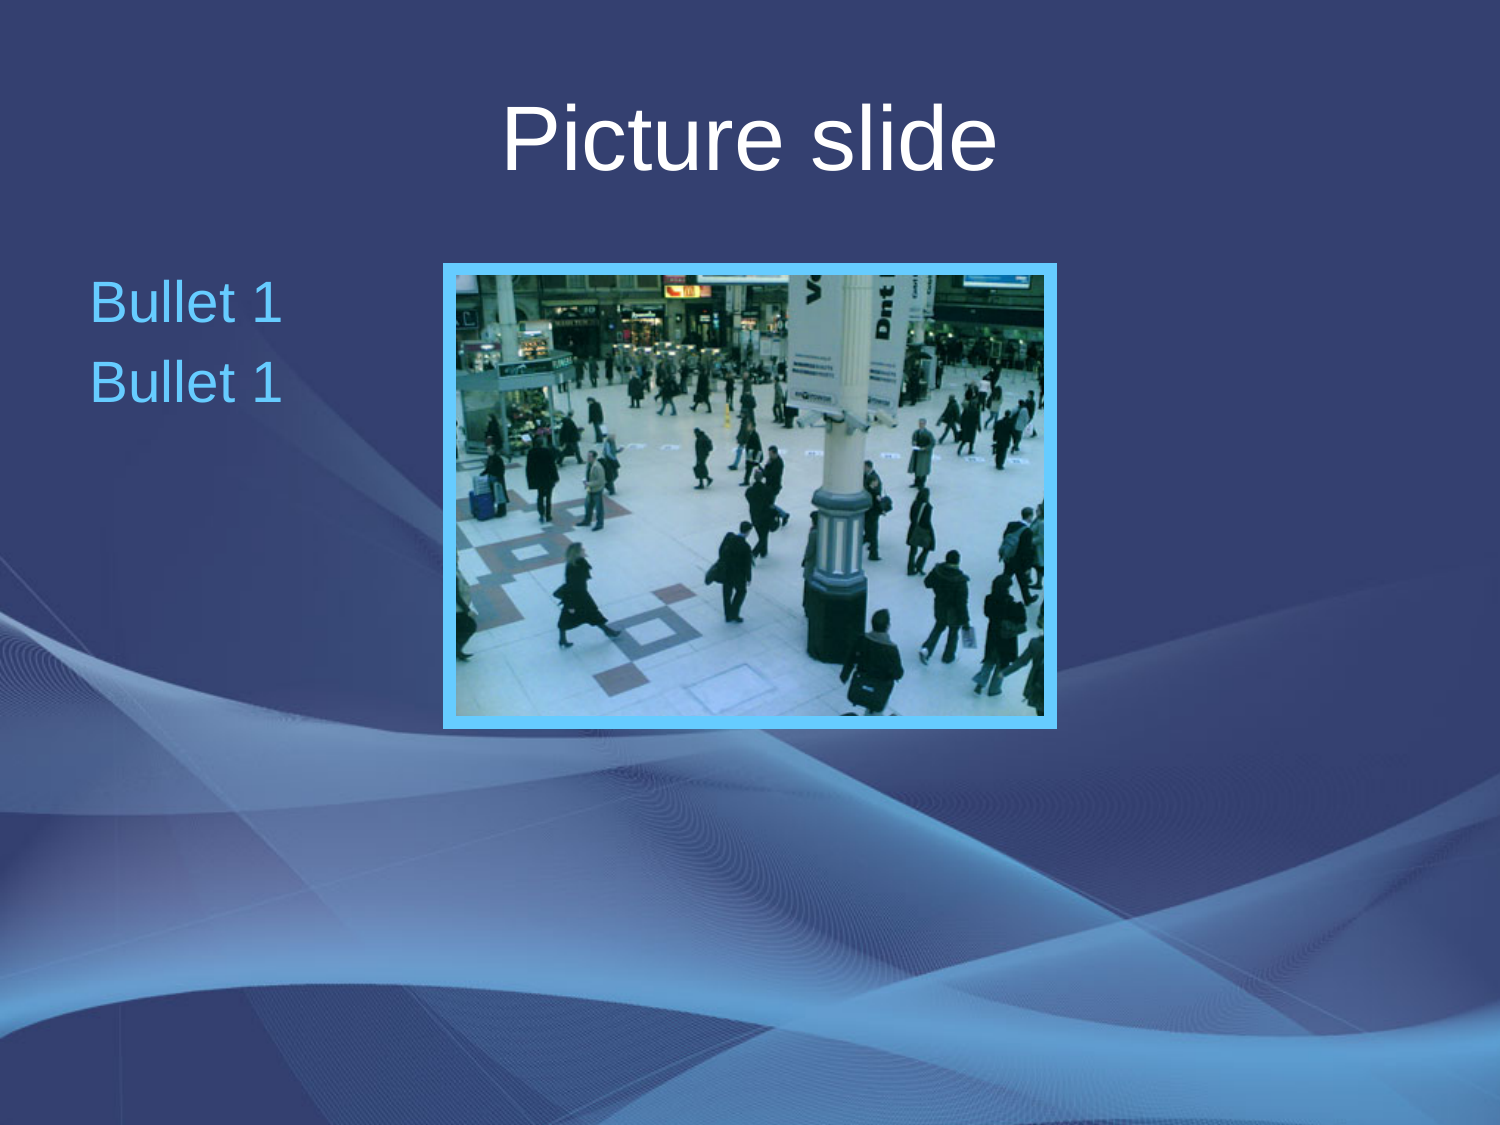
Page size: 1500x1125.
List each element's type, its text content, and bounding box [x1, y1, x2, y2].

picture [0, 0, 1500, 1125]
title Picture slide [75, 45, 1426, 233]
list Bullet 1 Bullet 1 [74, 262, 737, 870]
